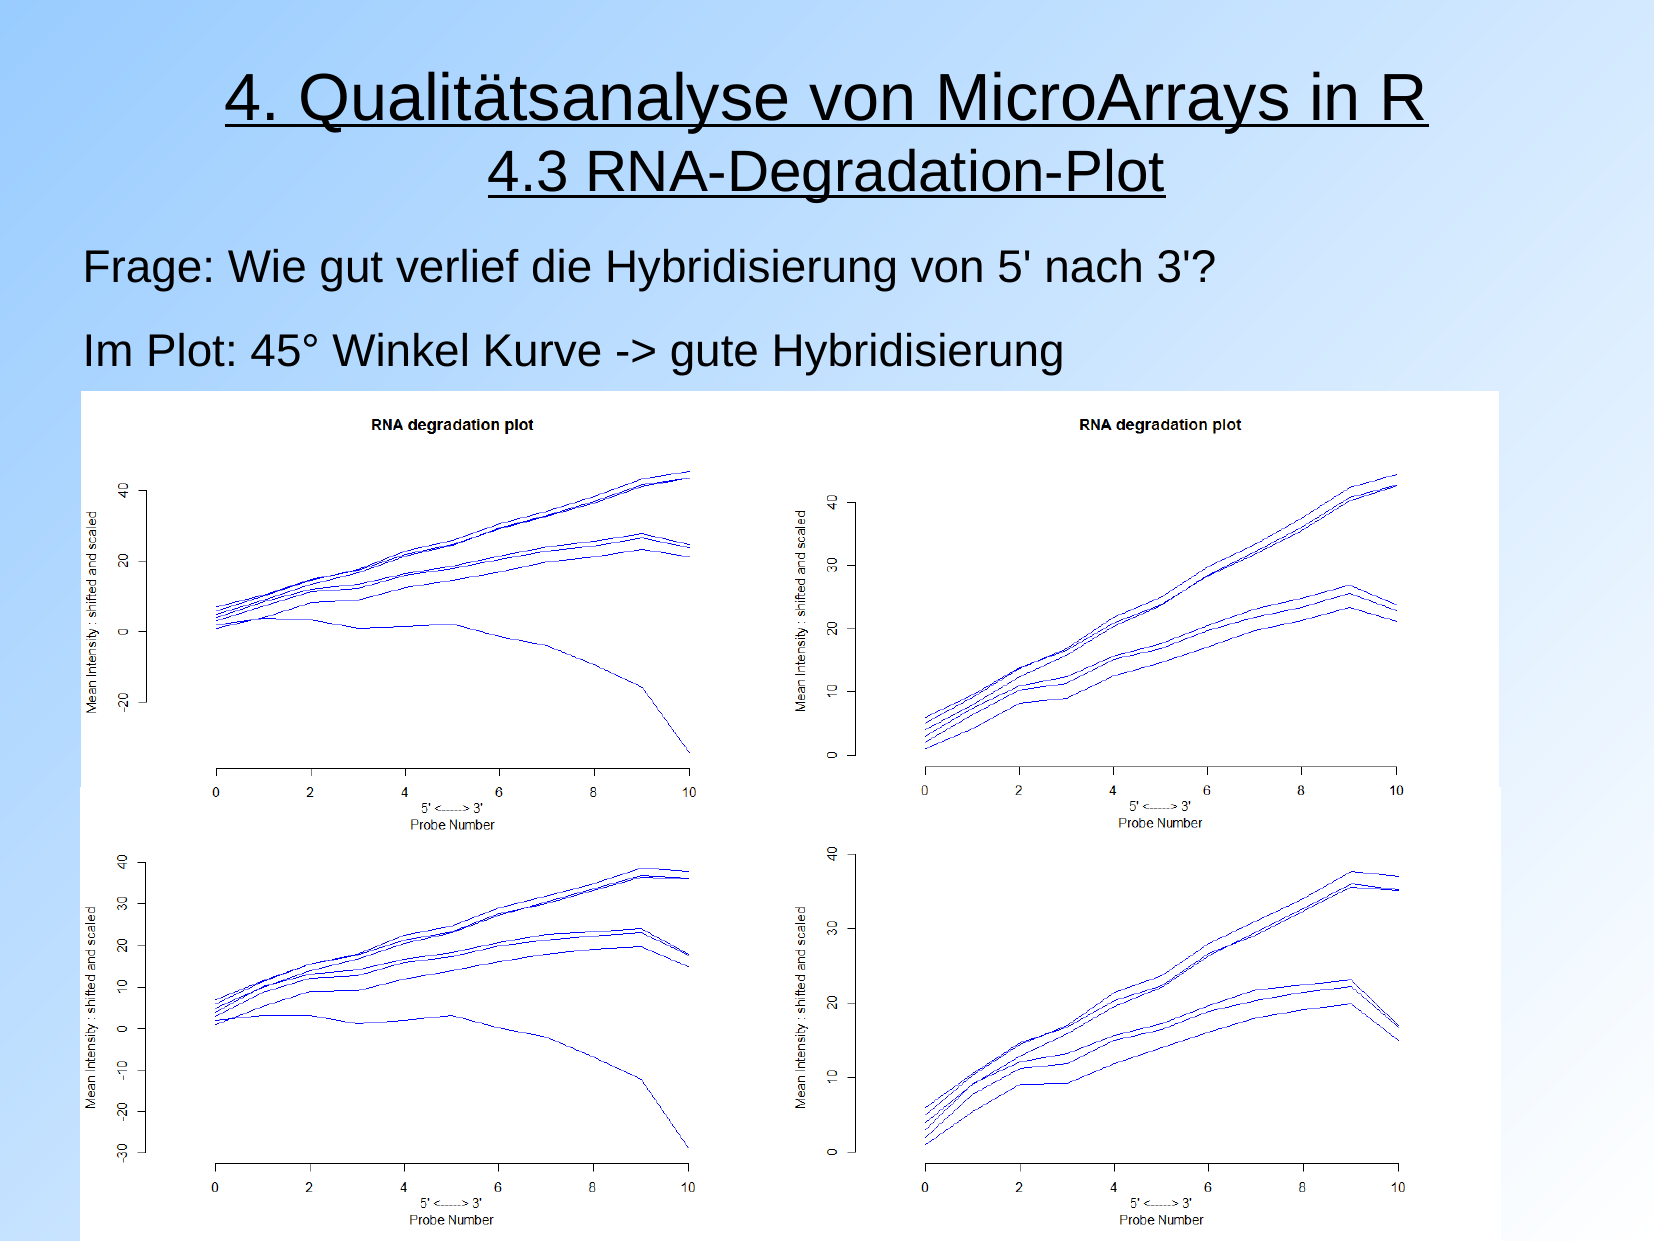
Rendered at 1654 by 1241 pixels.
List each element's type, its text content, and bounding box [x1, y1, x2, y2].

picture [80, 391, 1501, 1241]
title 4. Qualitätsanalyse von MicroArrays in R 4.3 RNA-Degradation-Plot [0, 0, 1654, 257]
list Frage: Wie gut verlief die Hybridisierung von 5' nach 3'? Im Plot: 45° Winkel Kurve -> gute Hybridisierung [82, 236, 1571, 1241]
